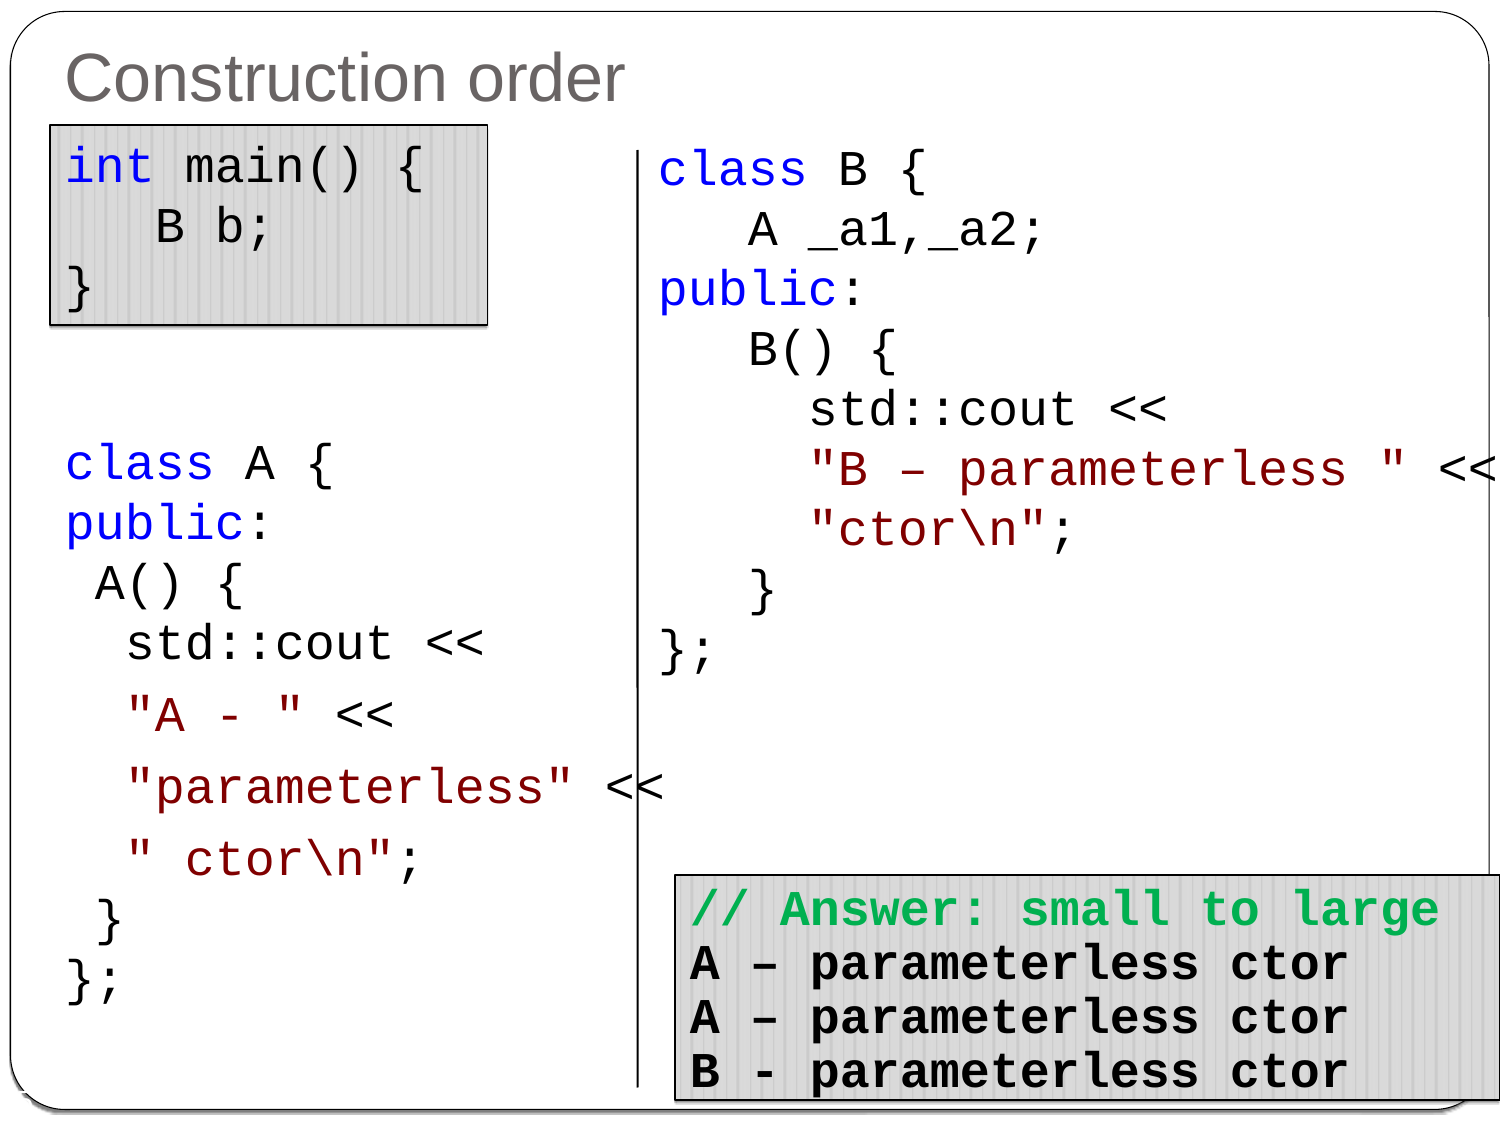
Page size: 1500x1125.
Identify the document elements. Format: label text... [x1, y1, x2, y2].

title Construction order [50, 24, 1450, 130]
text_box int main() { B b; } [49, 125, 488, 325]
list class A { public: A() { std::cout << "A - " << "parameterless" << " ctor\n"; } }; [50, 350, 1500, 1113]
slide_number <number> [0, 1074, 50, 1125]
text_box class B { A _a1,_a2; public: B() { std::cout << "B – parameterless " << "ctor\n"; } }; [627, 112, 1500, 698]
text_box // Answer: small to large A – parameterless ctor A – parameterless ctor B - parameterless ctor [674, 874, 1500, 1100]
